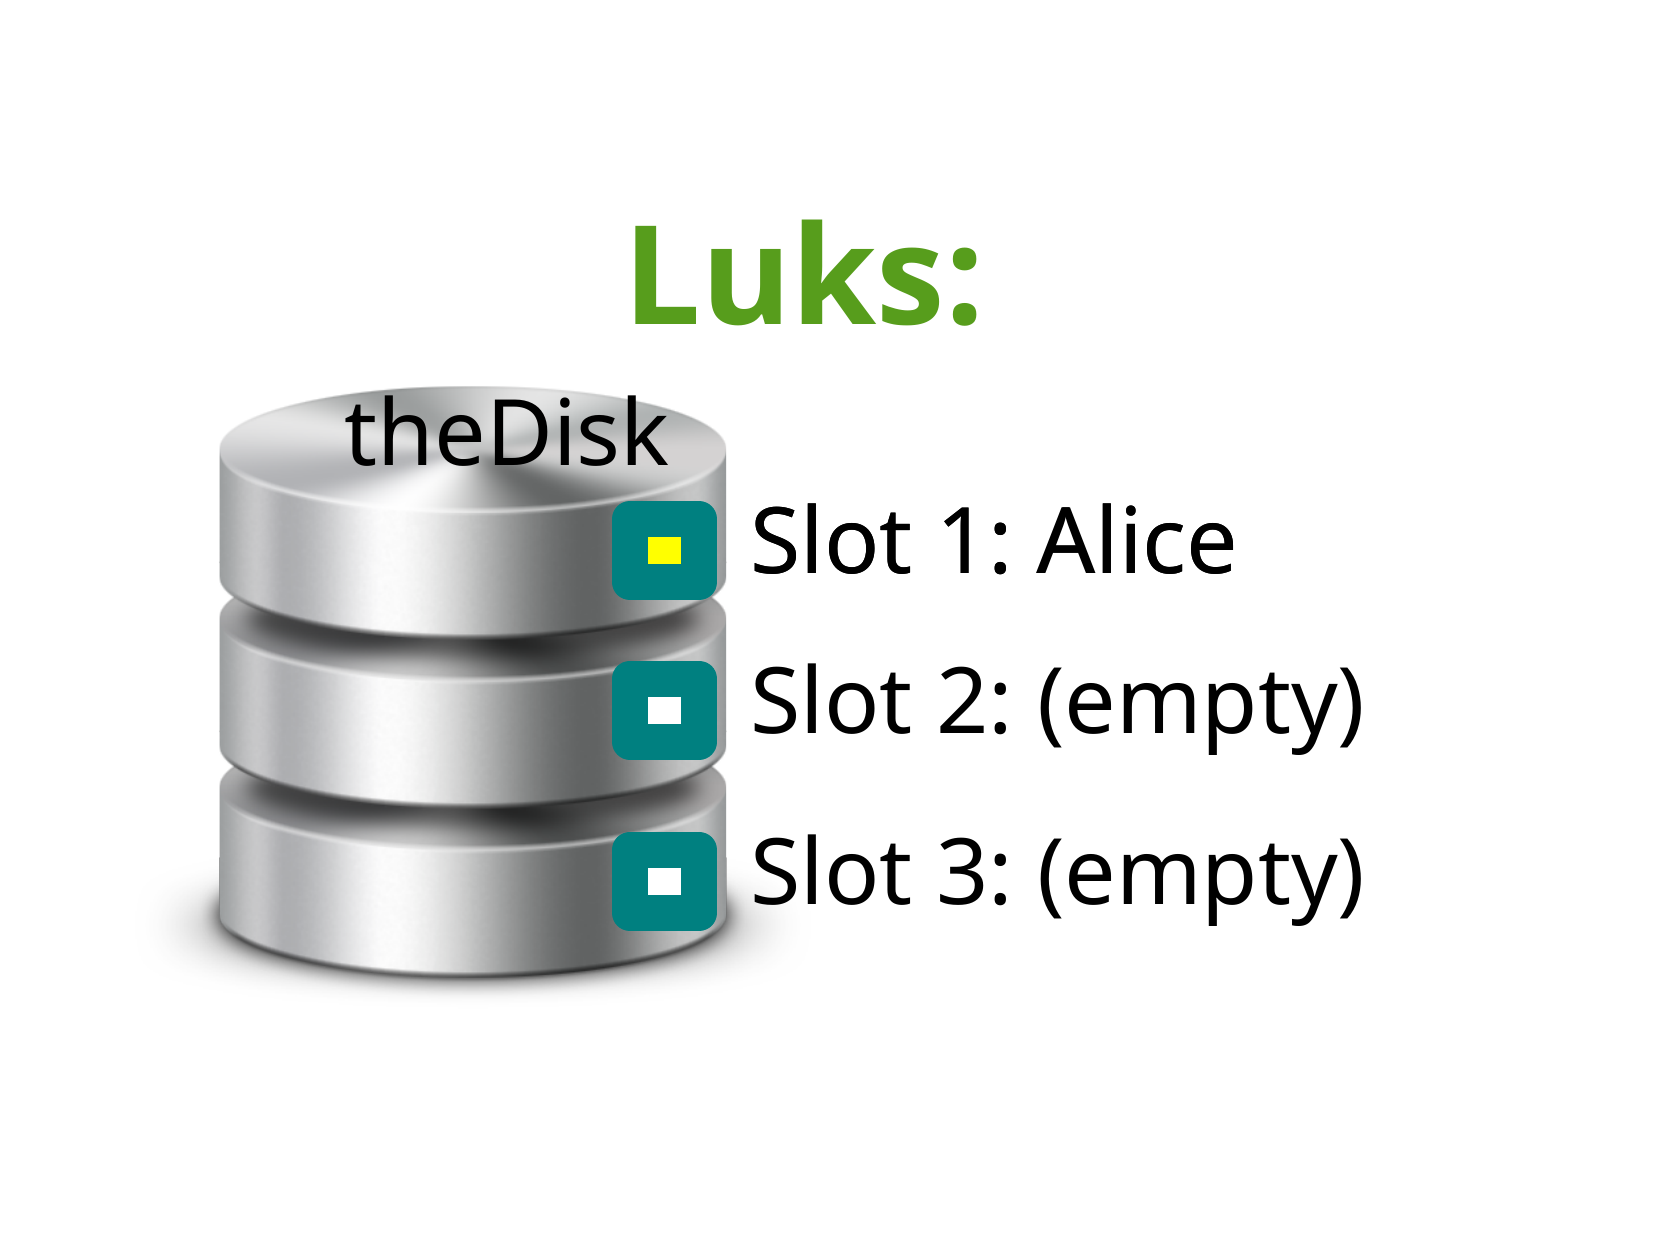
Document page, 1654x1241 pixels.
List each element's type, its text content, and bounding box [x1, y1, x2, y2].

title Luks: [60, 167, 1549, 376]
text_box [630, 678, 700, 742]
text_box Slot 2: (empty) [735, 628, 1325, 773]
text_box Slot 1: Alice [735, 468, 1212, 613]
text_box [630, 849, 700, 913]
text_box Slot 3: (empty) [735, 799, 1325, 944]
text_box [630, 519, 700, 583]
text_box theDisk [330, 376, 635, 505]
picture [135, 376, 811, 1021]
